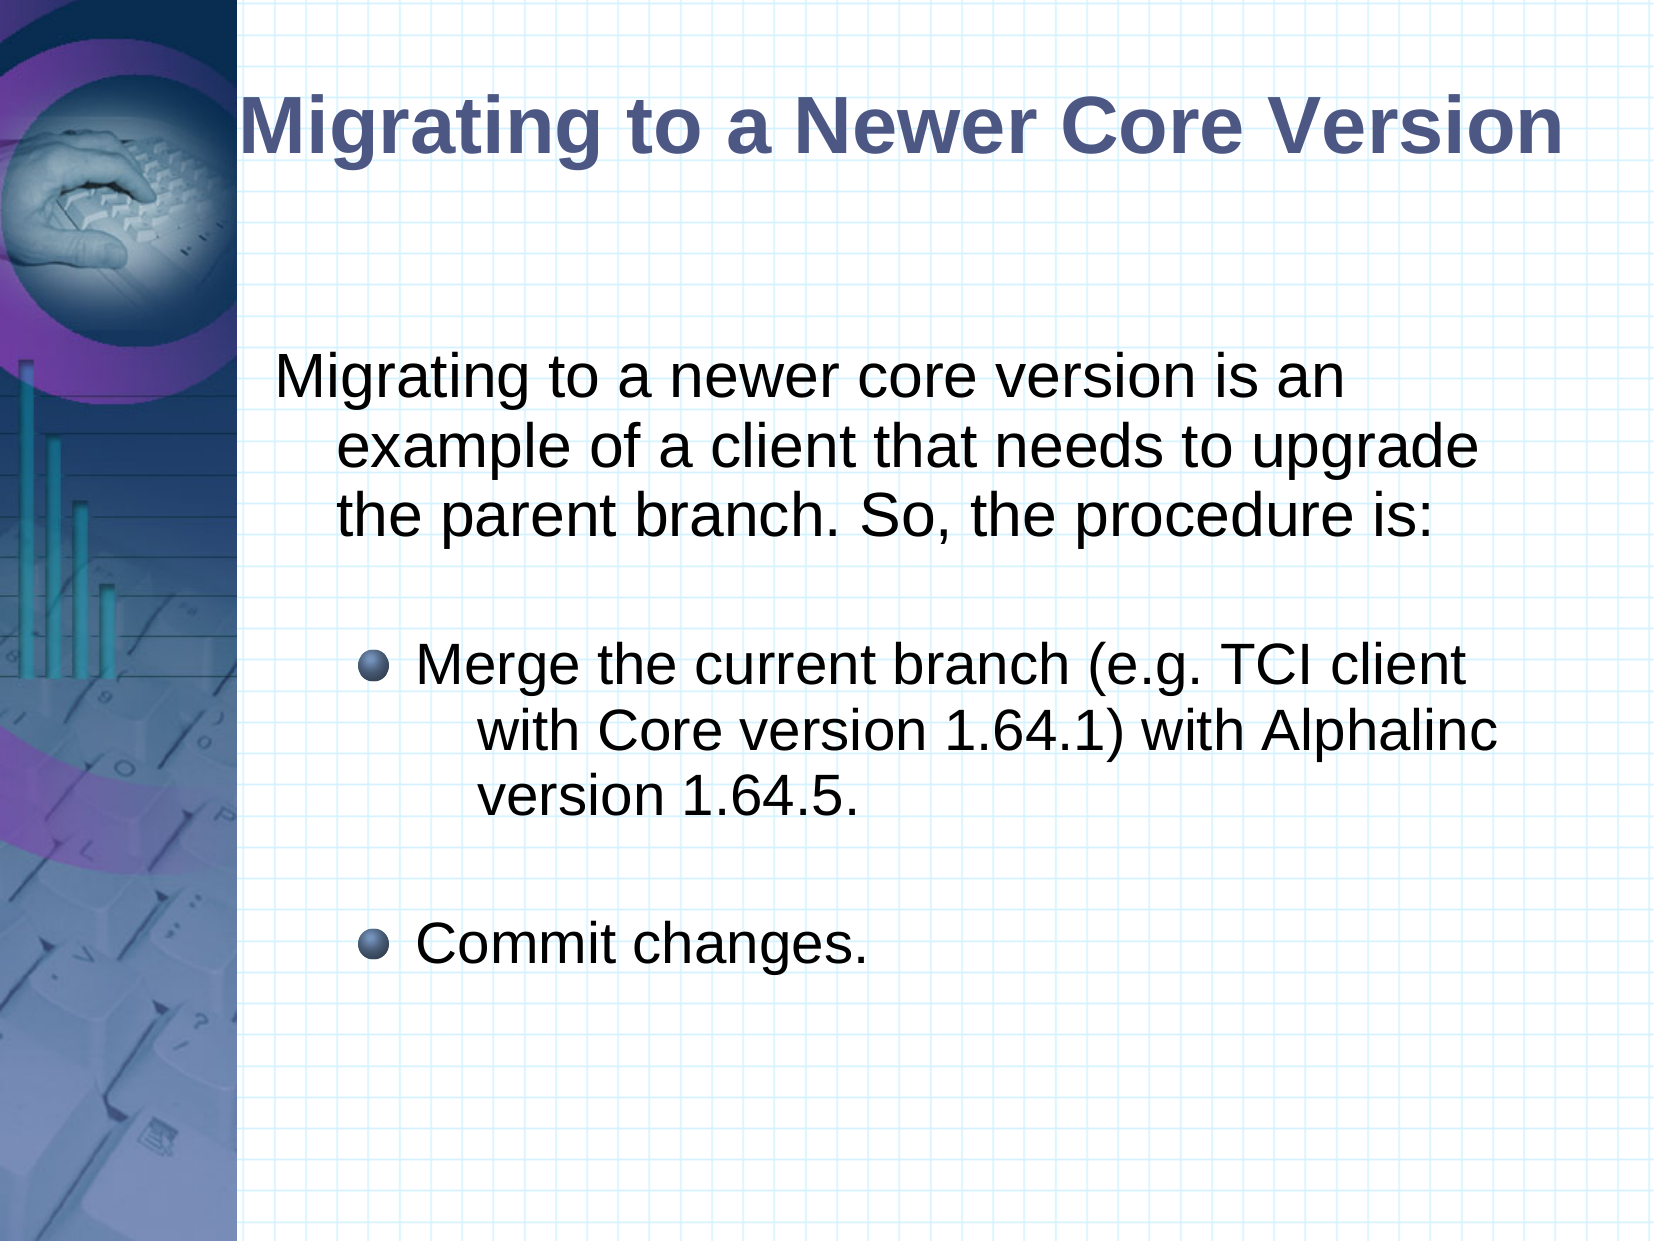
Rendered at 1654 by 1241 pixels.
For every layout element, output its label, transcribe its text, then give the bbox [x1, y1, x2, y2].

list Migrating to a newer core version is an example of a client that needs to upgrade the parent branch. So, the procedure is: Merge the current branch (e.g. TCI client with Core version 1.64.1) with Alphalinc version 1.64.5. Commit changes. [265, 340, 1565, 1123]
picture [0, 0, 1654, 1241]
title Migrating to a Newer Core Version [239, 73, 1625, 178]
